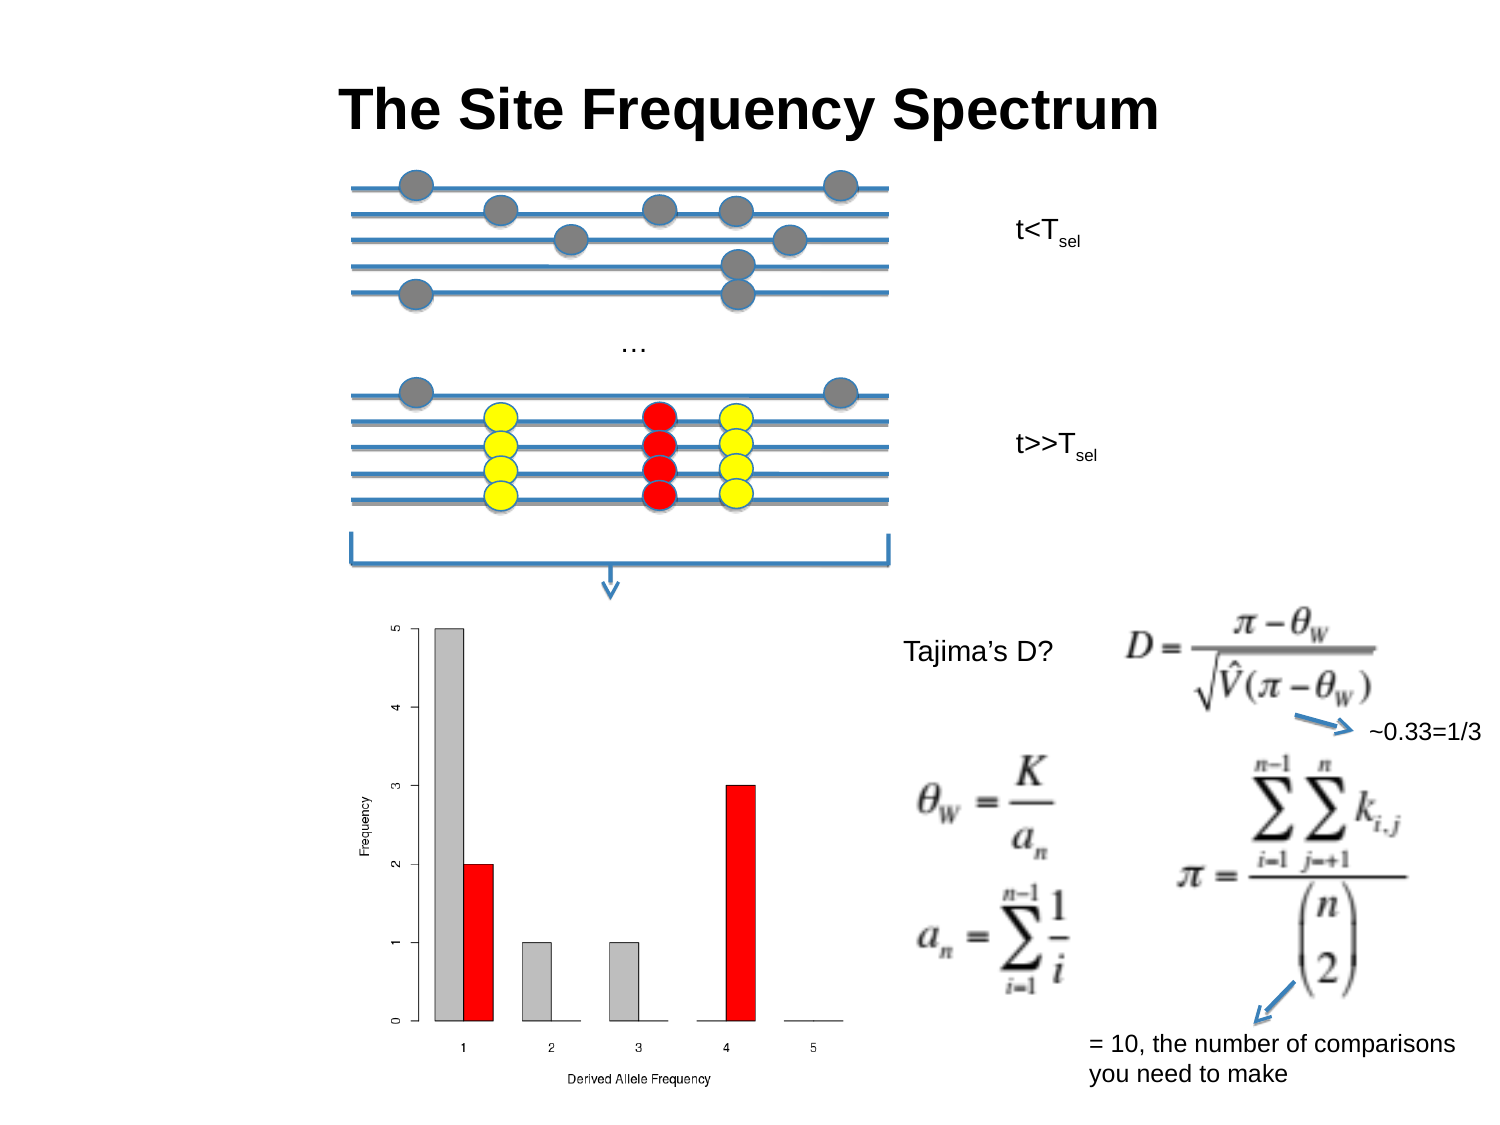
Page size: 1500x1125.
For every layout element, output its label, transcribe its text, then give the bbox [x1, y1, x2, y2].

text_box [823, 378, 858, 408]
text_box [554, 224, 589, 255]
text_box [642, 195, 677, 225]
text_box [484, 402, 518, 511]
text_box [721, 249, 756, 310]
text_box ~0.33=1/3 [1354, 708, 1498, 754]
picture [1172, 745, 1413, 1003]
title The Site Frequency Spectrum [0, 21, 1500, 121]
text_box [399, 377, 434, 408]
text_box … [604, 315, 664, 366]
text_box [823, 170, 858, 201]
text_box t>>Tsel [1001, 417, 1163, 473]
text_box = 10, the number of comparisons you need to make [1074, 1020, 1478, 1095]
text_box [399, 279, 433, 310]
text_box Tajima’s D? [888, 625, 1104, 676]
text_box [484, 195, 518, 226]
text_box [642, 402, 677, 511]
text_box [399, 170, 434, 201]
text_box [773, 225, 807, 256]
text_box [719, 403, 754, 509]
picture [1120, 595, 1382, 715]
text_box [719, 196, 754, 227]
text_box t<Tsel [1001, 203, 1163, 259]
picture [912, 745, 1073, 1000]
picture [356, 614, 851, 1091]
